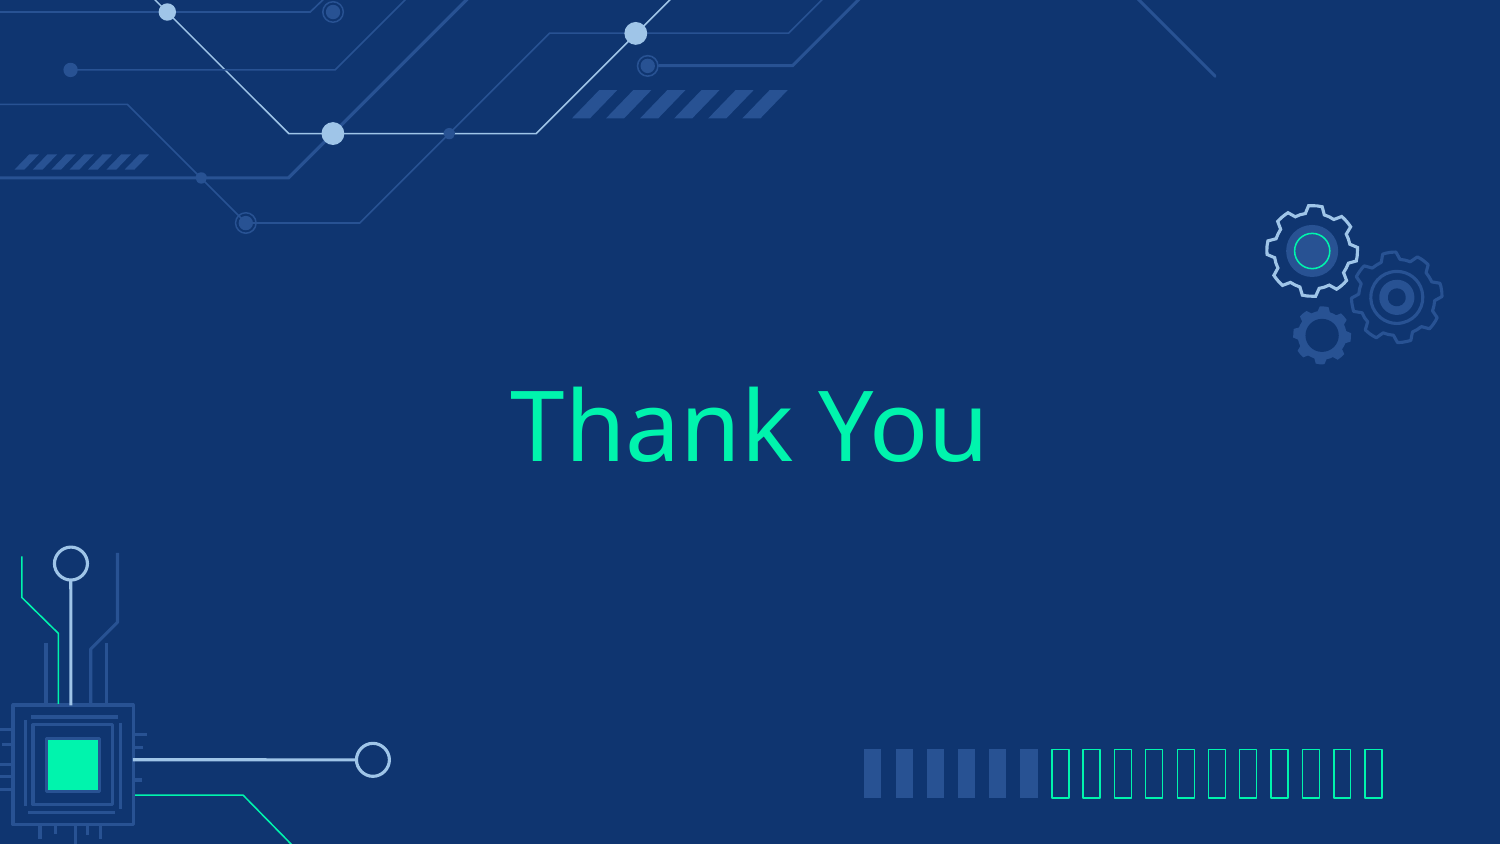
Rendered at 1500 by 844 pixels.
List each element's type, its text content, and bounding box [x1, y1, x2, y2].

title Thank You [418, 359, 1082, 484]
